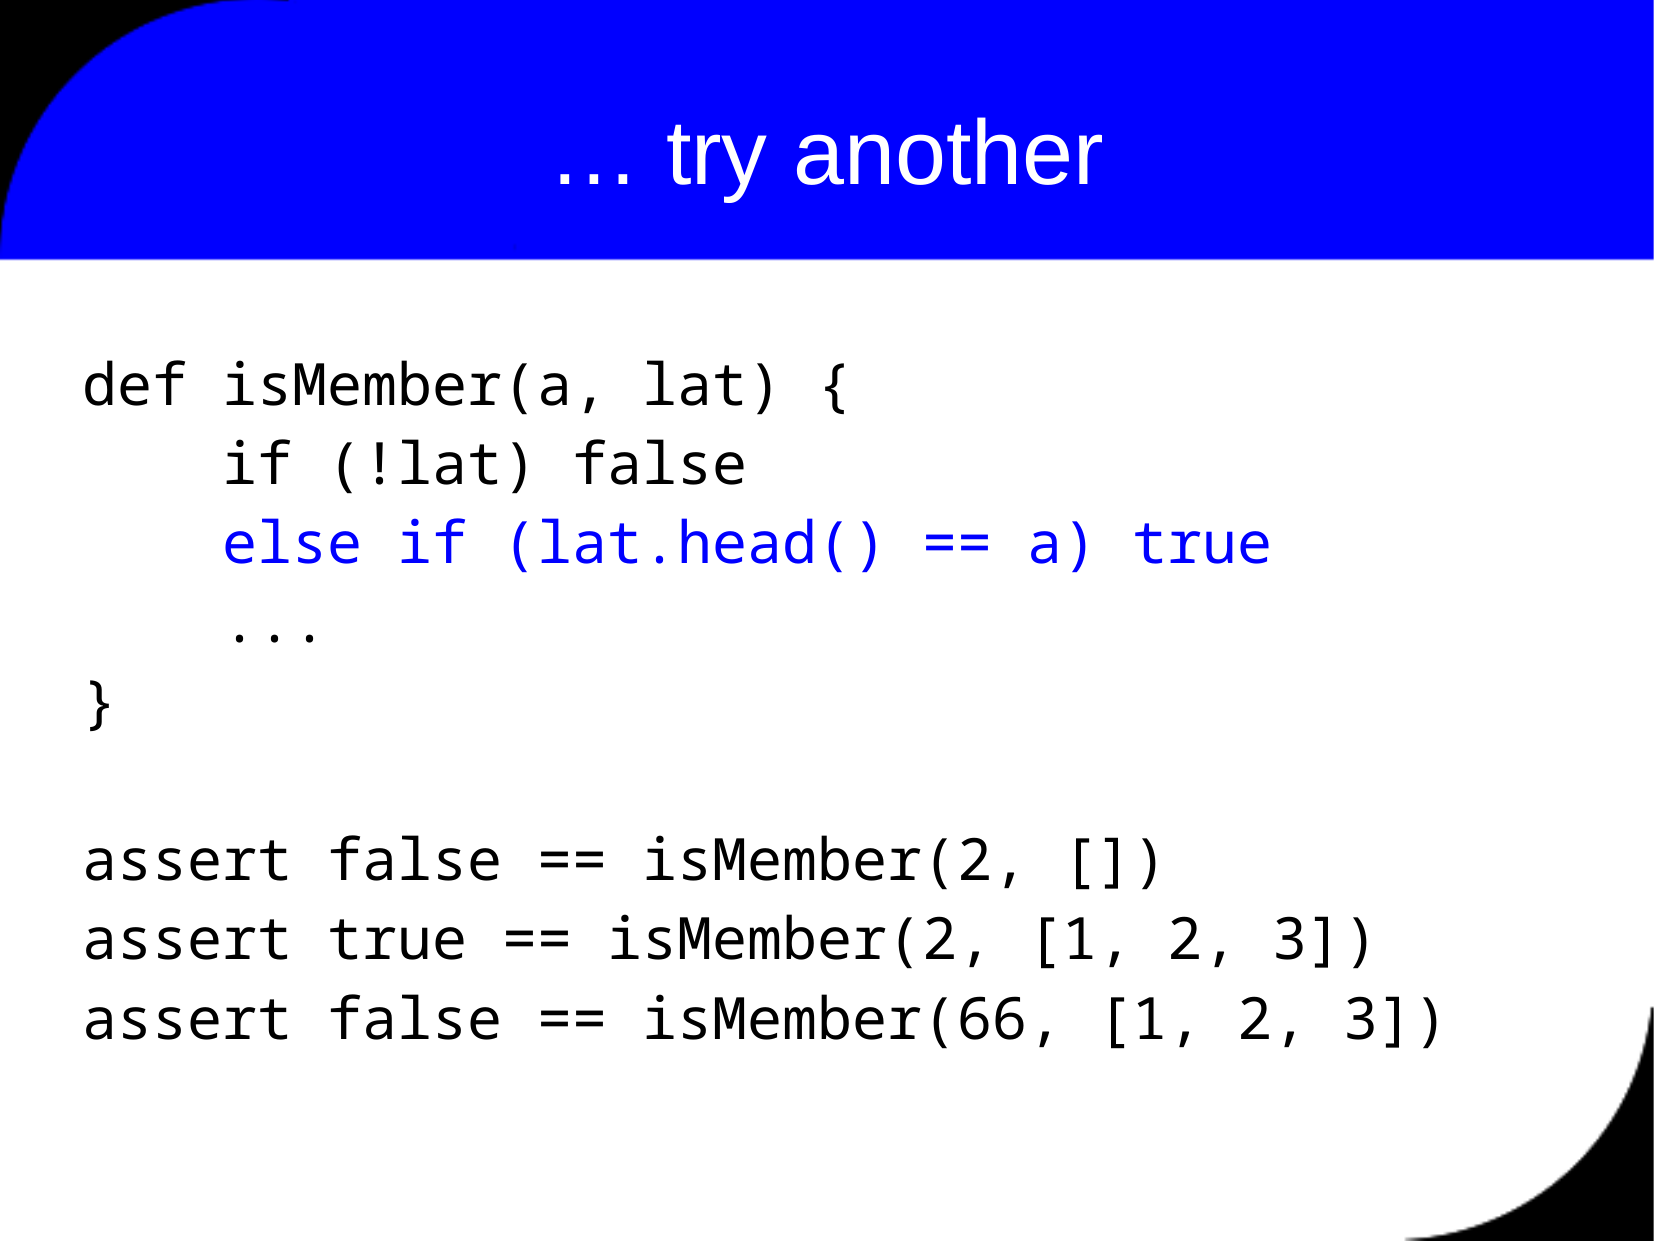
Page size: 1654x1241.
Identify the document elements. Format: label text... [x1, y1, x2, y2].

picture [0, 0, 1654, 1241]
subtitle def isMember(a, lat) { if (!lat) false else if (lat.head() == a) true ... } assert false == isMember(2, []) assert true == isMember(2, [1, 2, 3]) assert false == isMember(66, [1, 2, 3]) [82, 297, 1571, 1102]
title … try another [82, 56, 1571, 250]
